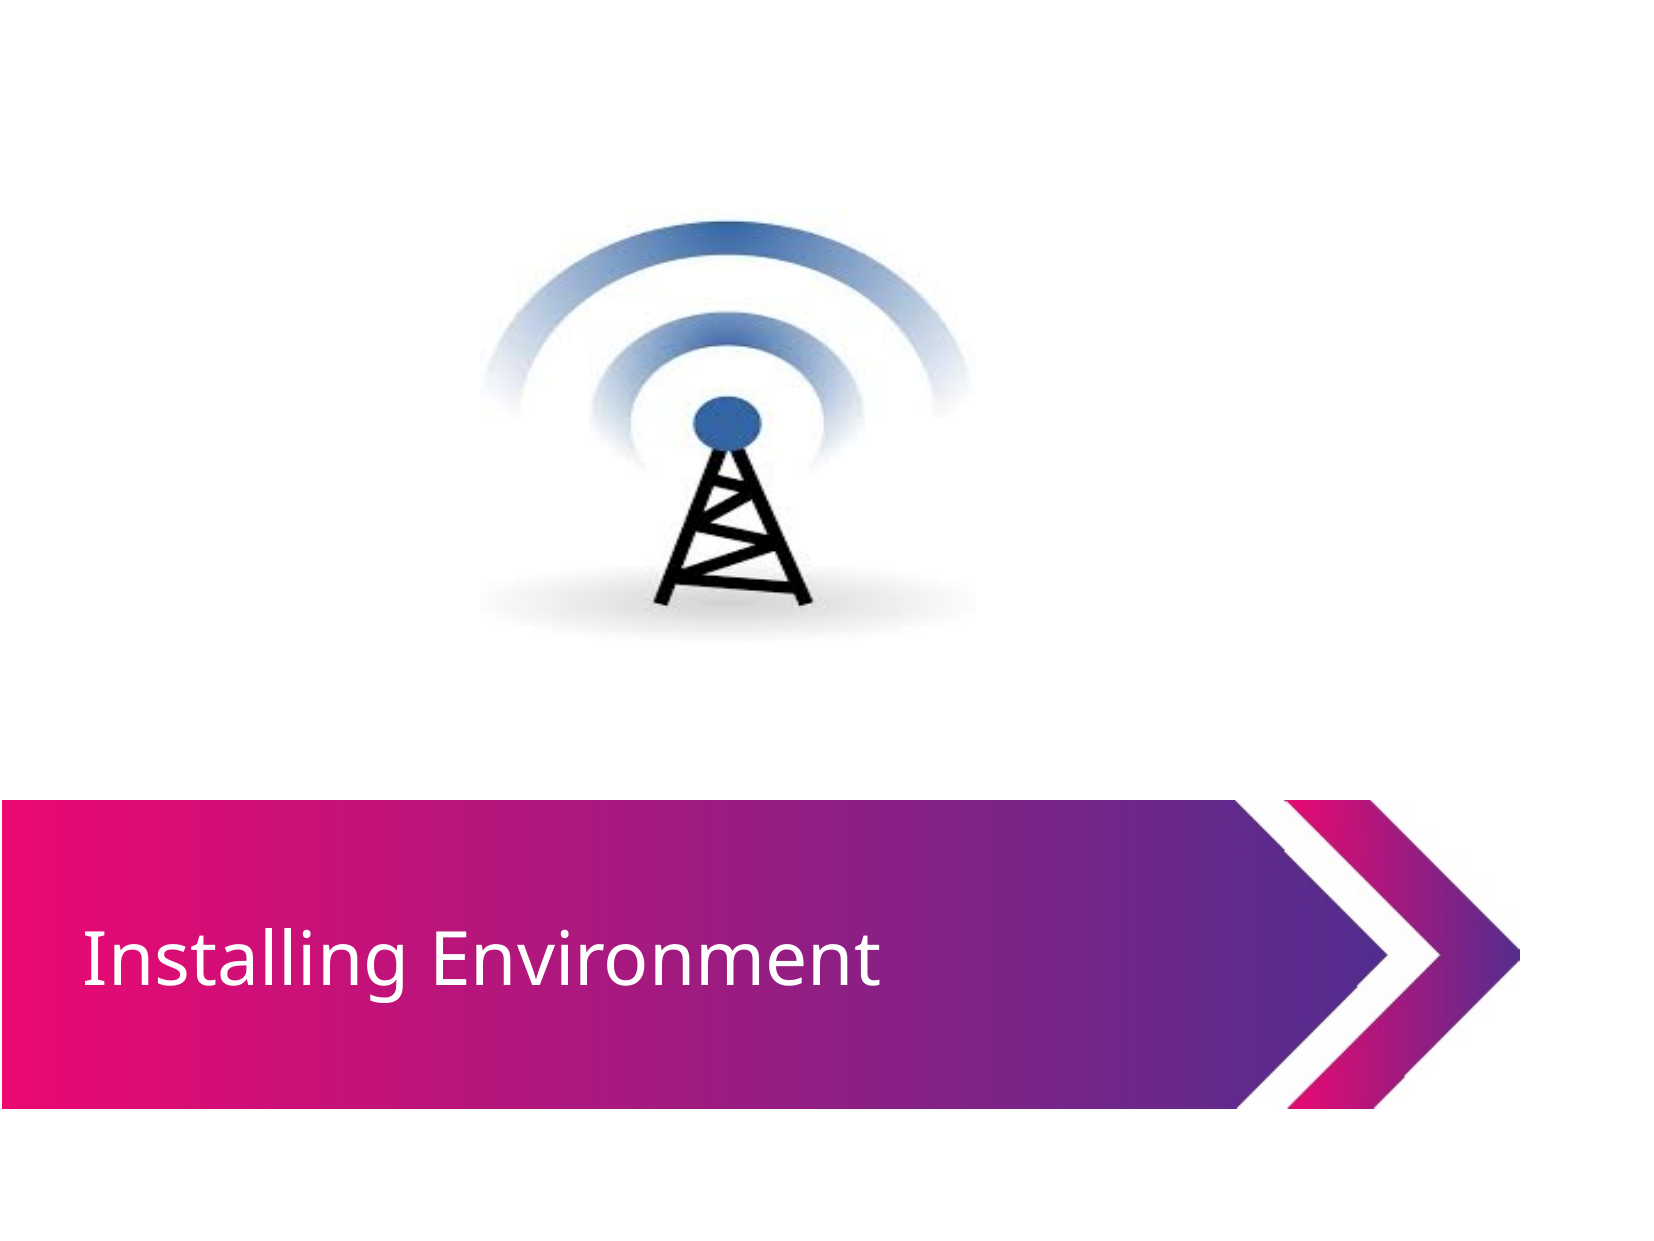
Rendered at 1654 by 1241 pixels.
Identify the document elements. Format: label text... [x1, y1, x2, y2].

picture [480, 209, 976, 646]
picture [2, 800, 1520, 1109]
title Installing Environment [82, 852, 1396, 1060]
